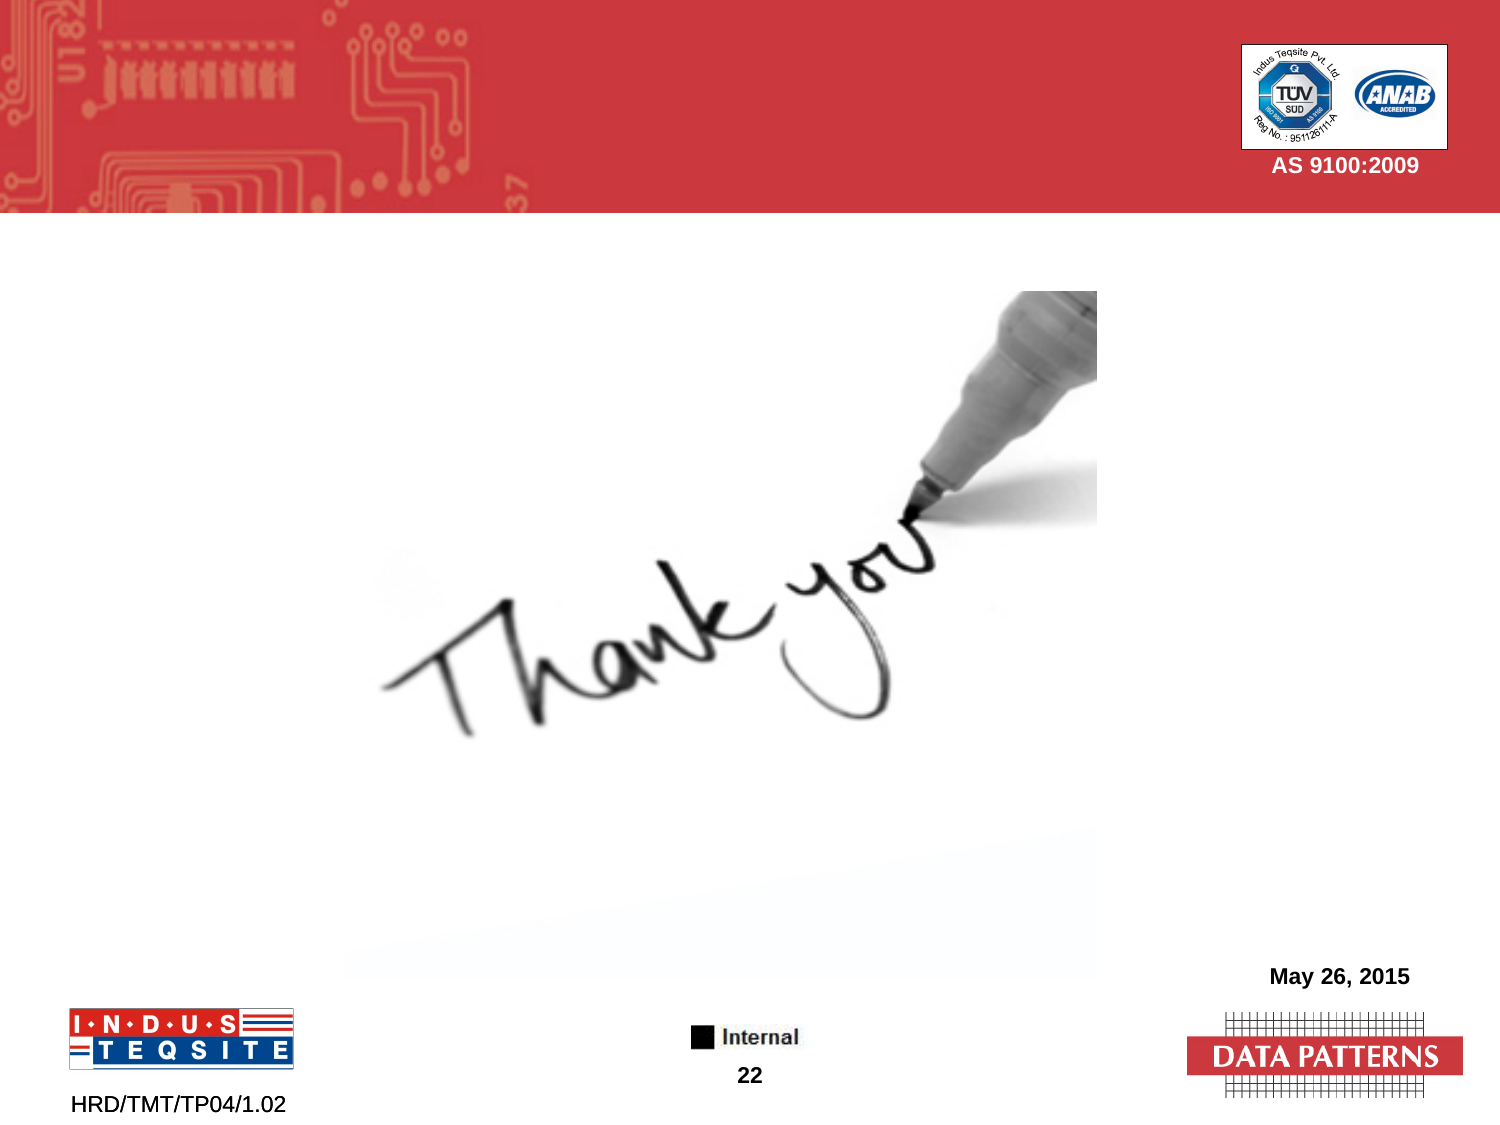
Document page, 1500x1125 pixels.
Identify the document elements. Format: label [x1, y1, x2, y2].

picture [691, 1024, 809, 1051]
picture [344, 291, 1097, 979]
picture [1187, 1012, 1463, 1098]
picture [69, 1008, 295, 1074]
picture [0, 0, 1500, 213]
text_box [9, 46, 1201, 146]
